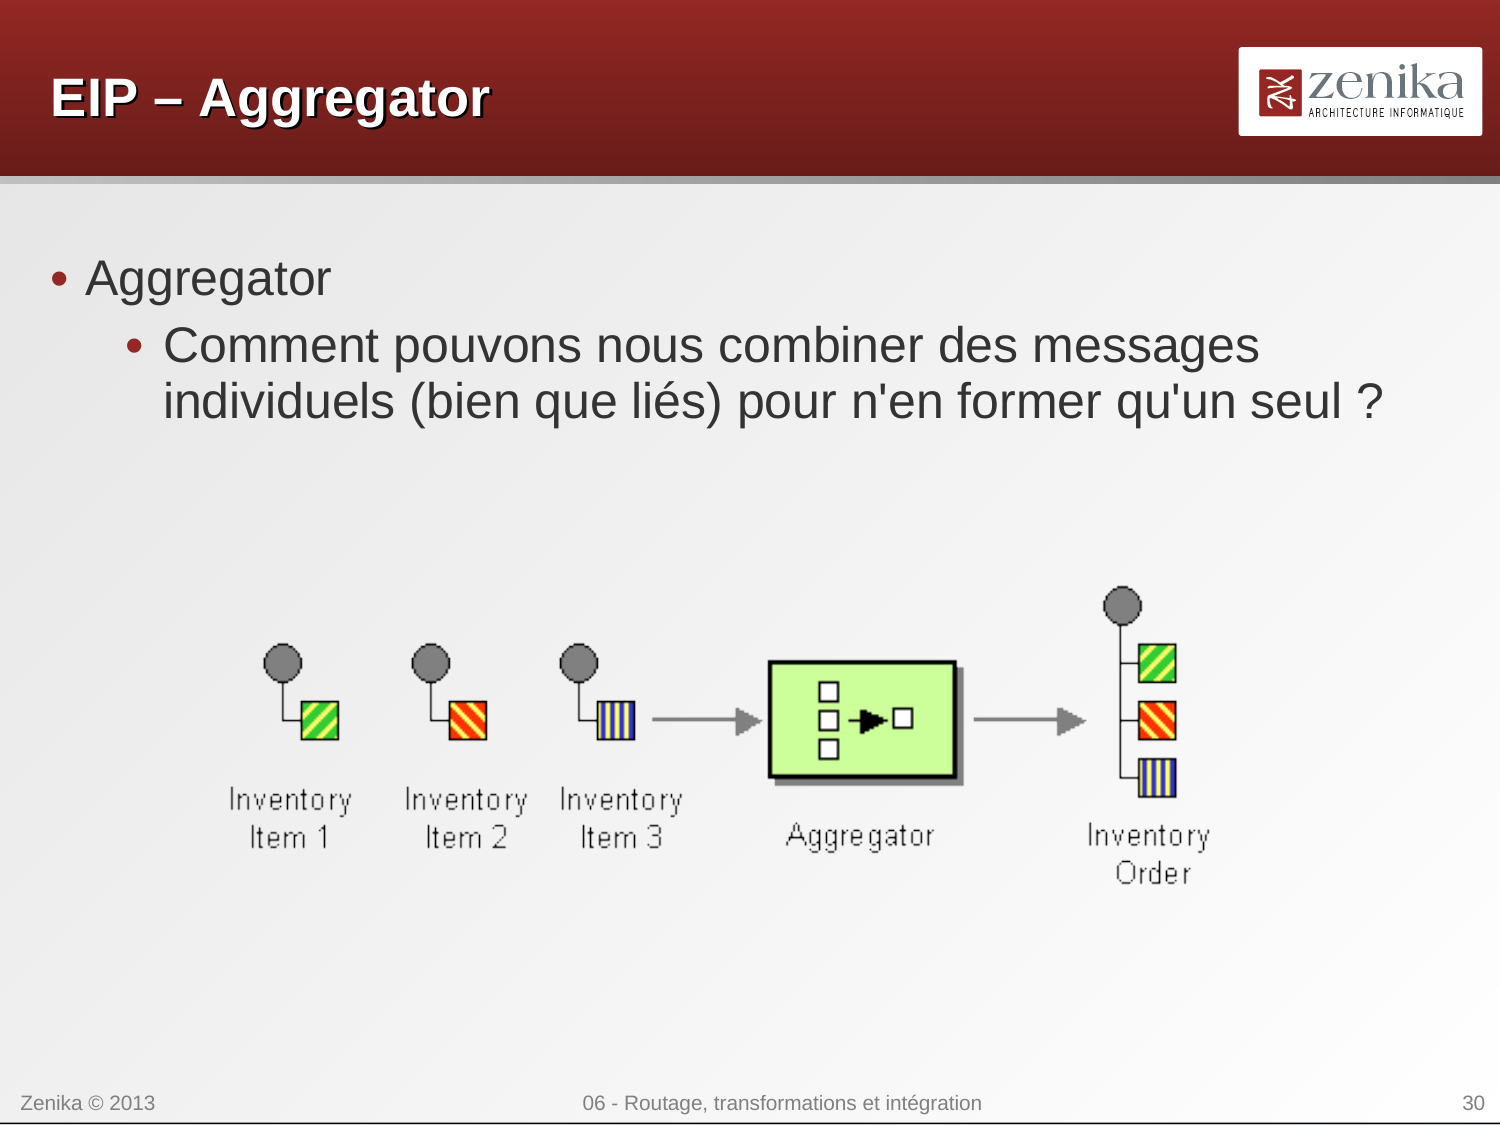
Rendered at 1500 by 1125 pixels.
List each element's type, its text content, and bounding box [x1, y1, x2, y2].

list Aggregator Comment pouvons nous combiner des messages individuels (bien que liés) pour n'en former qu'un seul ? [50, 250, 1477, 1064]
picture [206, 584, 1247, 904]
title EIP – Aggregator [50, 22, 1206, 172]
picture [1257, 58, 1464, 125]
